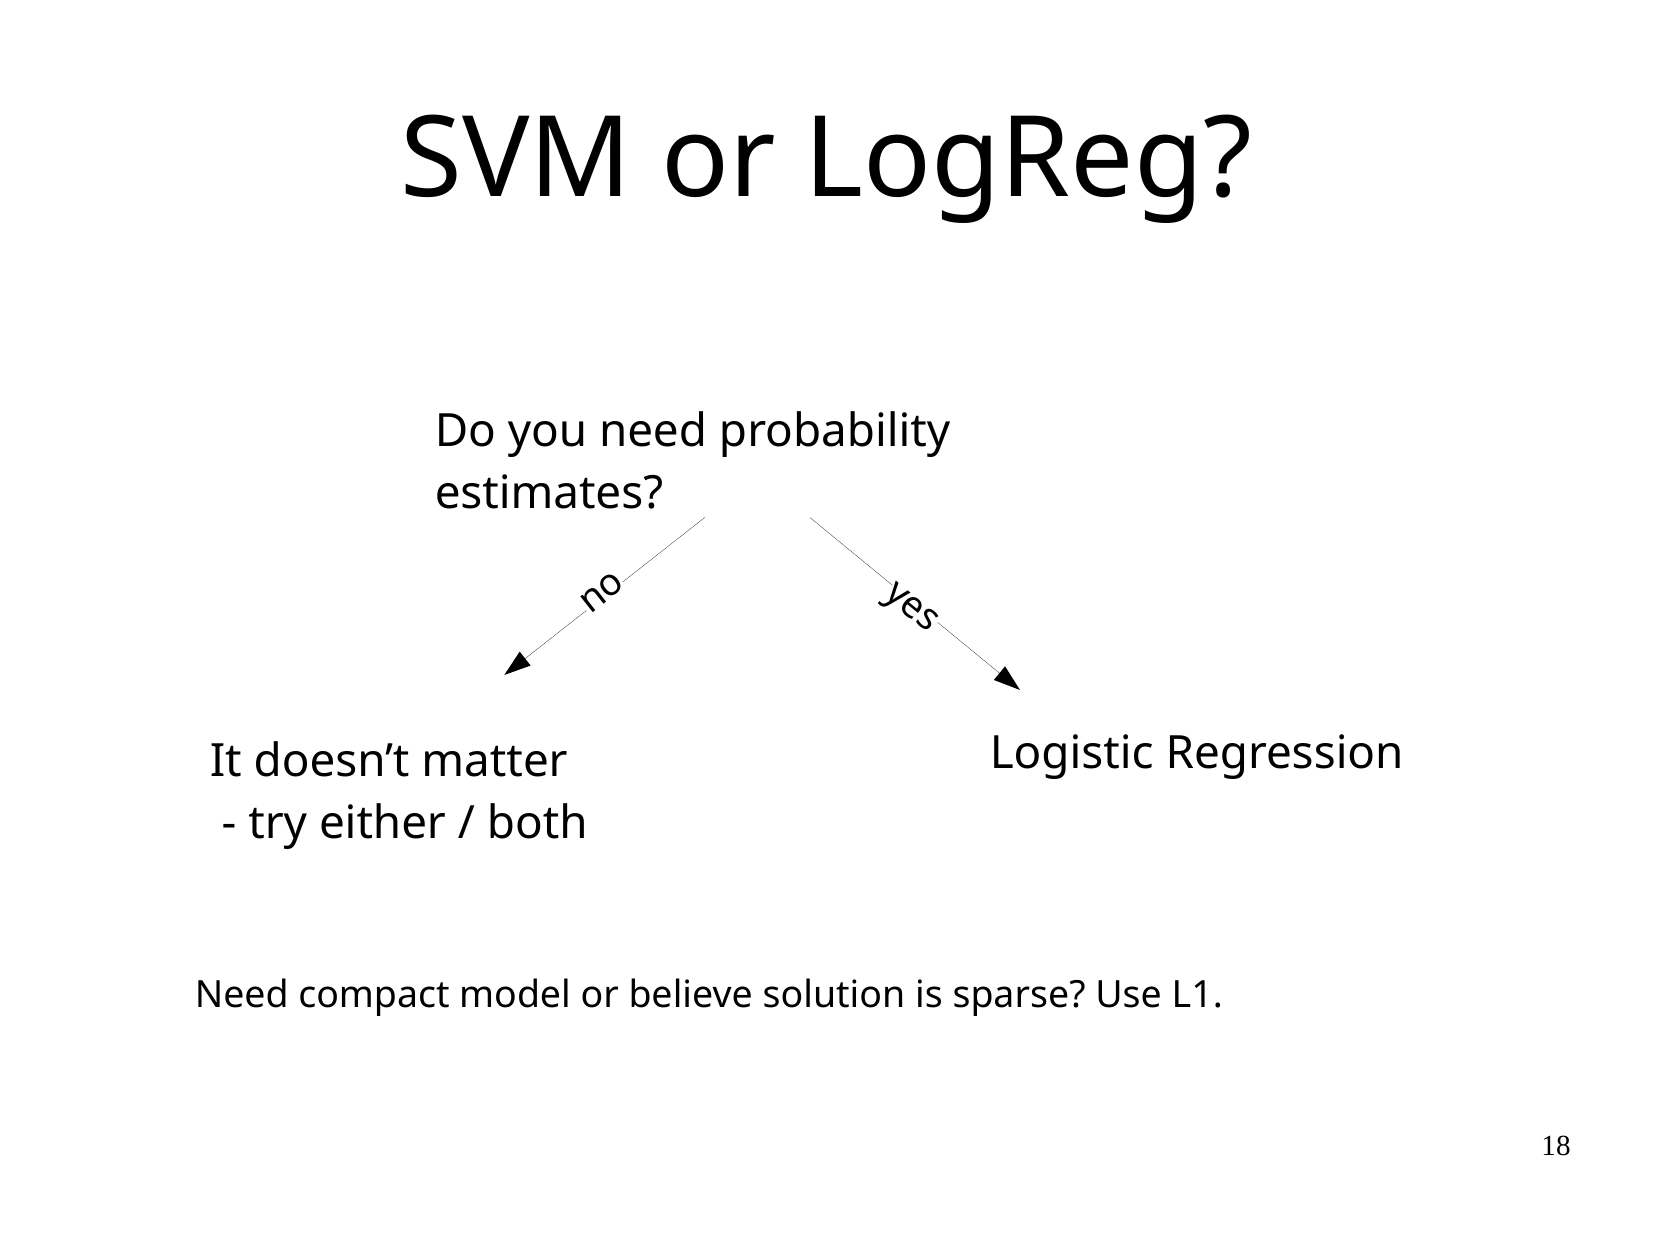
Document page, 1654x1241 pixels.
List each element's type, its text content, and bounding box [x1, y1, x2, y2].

text_box Logistic Regression [975, 712, 1426, 774]
title SVM or LogReg? [82, 49, 1571, 257]
text_box Need compact model or believe solution is sparse? Use L1. [180, 960, 1276, 1013]
text_box Do you need probability estimates? [420, 390, 1156, 451]
text_box It doesn’t matter - try either / both [195, 719, 646, 873]
